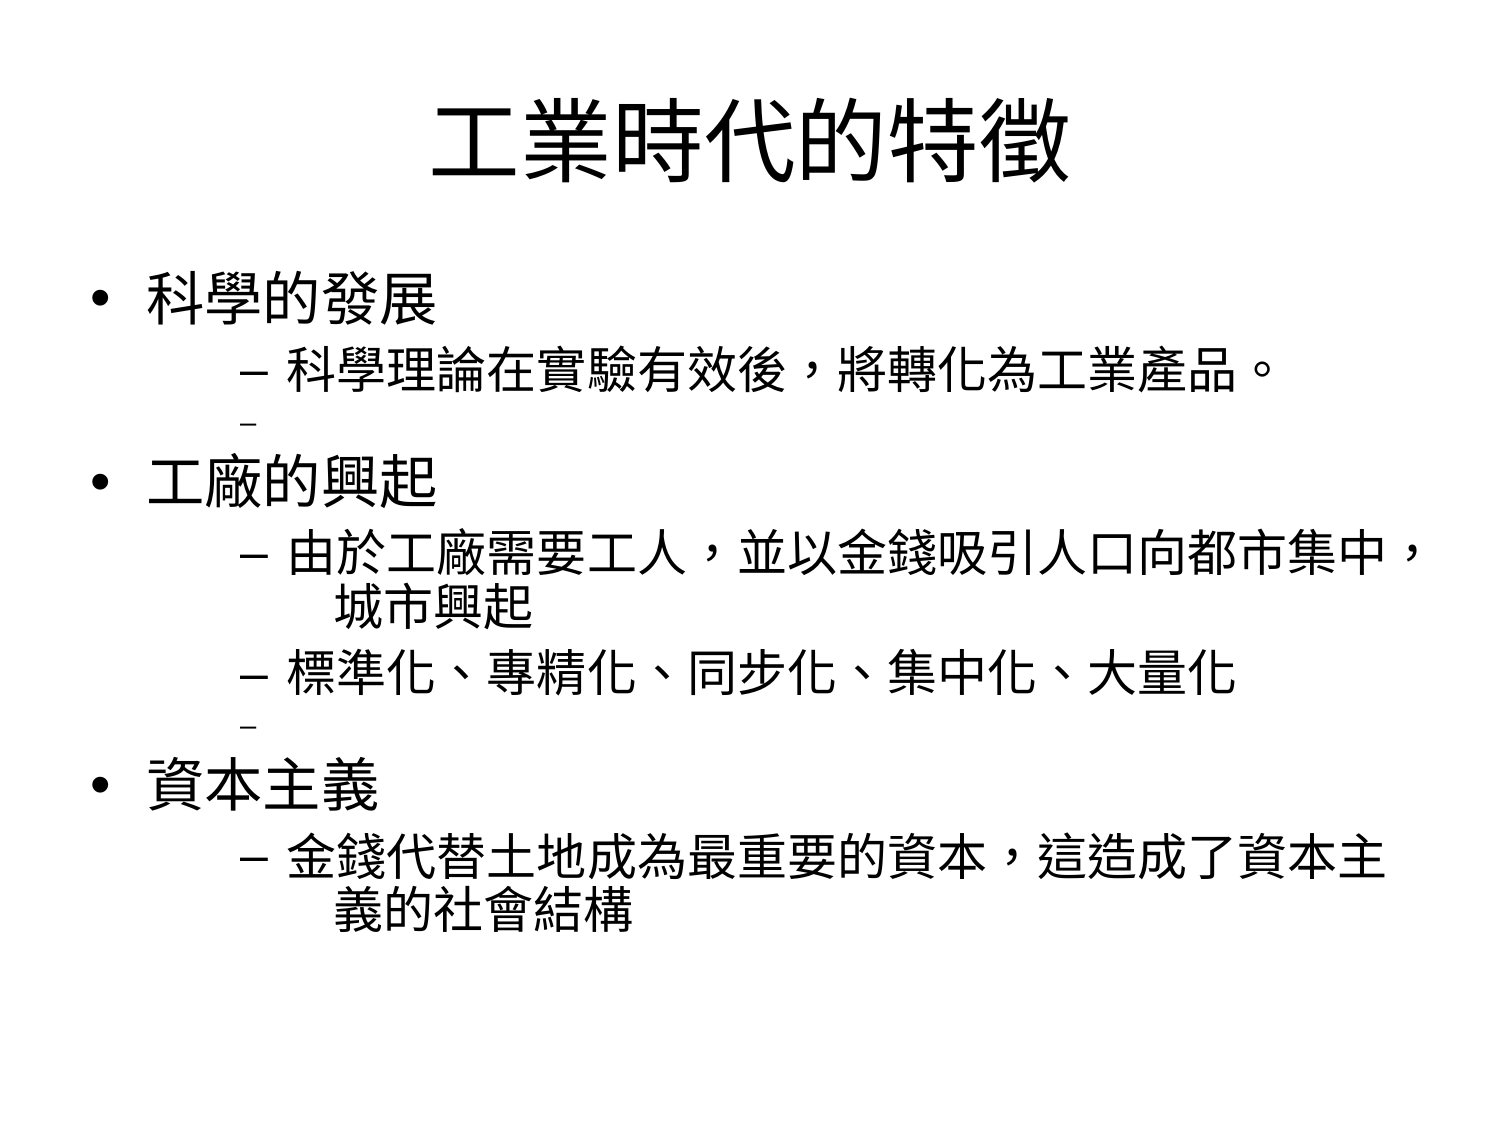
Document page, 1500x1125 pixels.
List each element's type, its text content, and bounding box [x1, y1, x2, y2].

title 工業時代的特徵 [75, 45, 1426, 233]
list 科學的發展 科學理論在實驗有效後，將轉化為工業產品。 工廠的興起 由於工廠需要工人，並以金錢吸引人口向都市集中，城市興起 標準化、專精化、同步化、集中化、大量化 資本主義 金錢代替土地成為最重要的資本，這造成了資本主義的社會結構 [75, 262, 1426, 1005]
